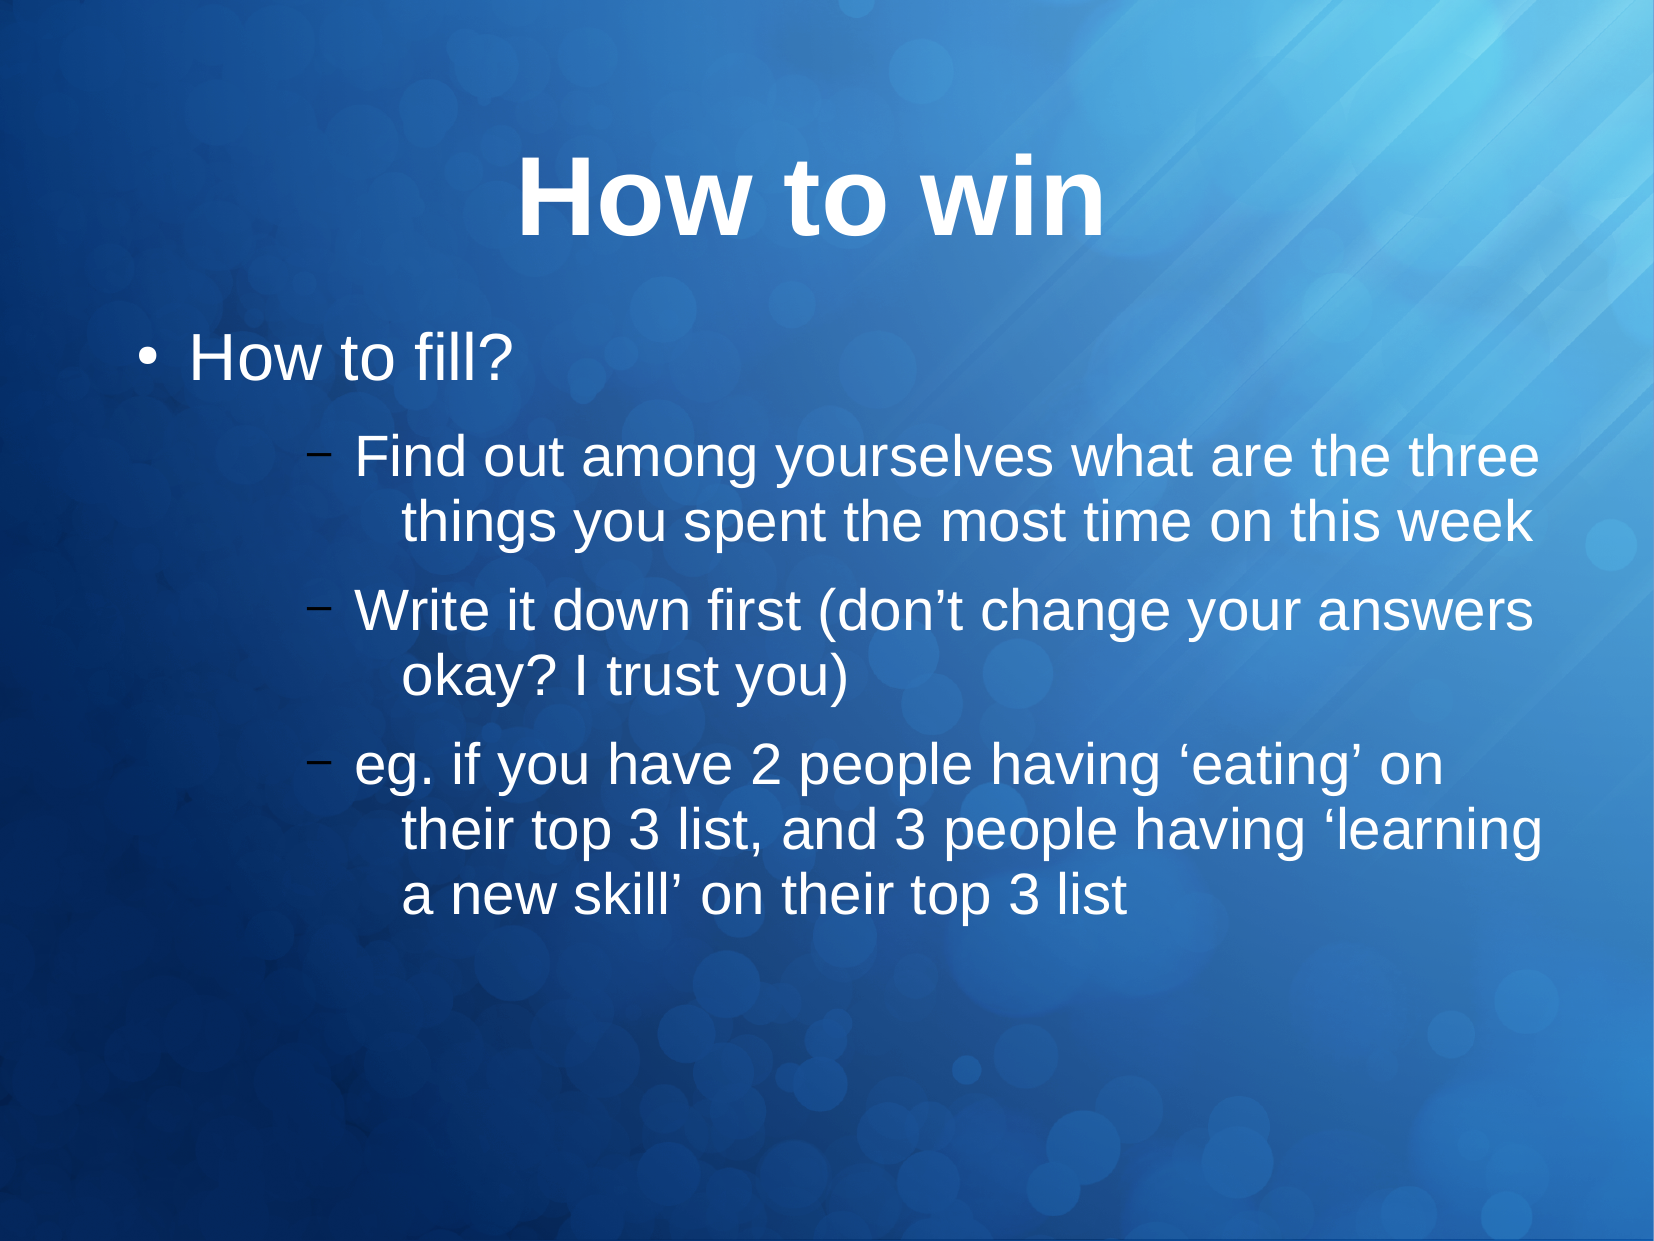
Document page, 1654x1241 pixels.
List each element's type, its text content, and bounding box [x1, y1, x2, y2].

title How to win [118, 112, 1506, 281]
list How to fill? Find out among yourselves what are the three things you spent the most time on this week Write it down first (don’t change your answers okay? I trust you) eg. if you have 2 people having ‘eating’ on their top 3 list, and 3 people having ‘learning a new skill’ on their top 3 list [118, 319, 1571, 1040]
picture [0, 0, 1654, 1241]
